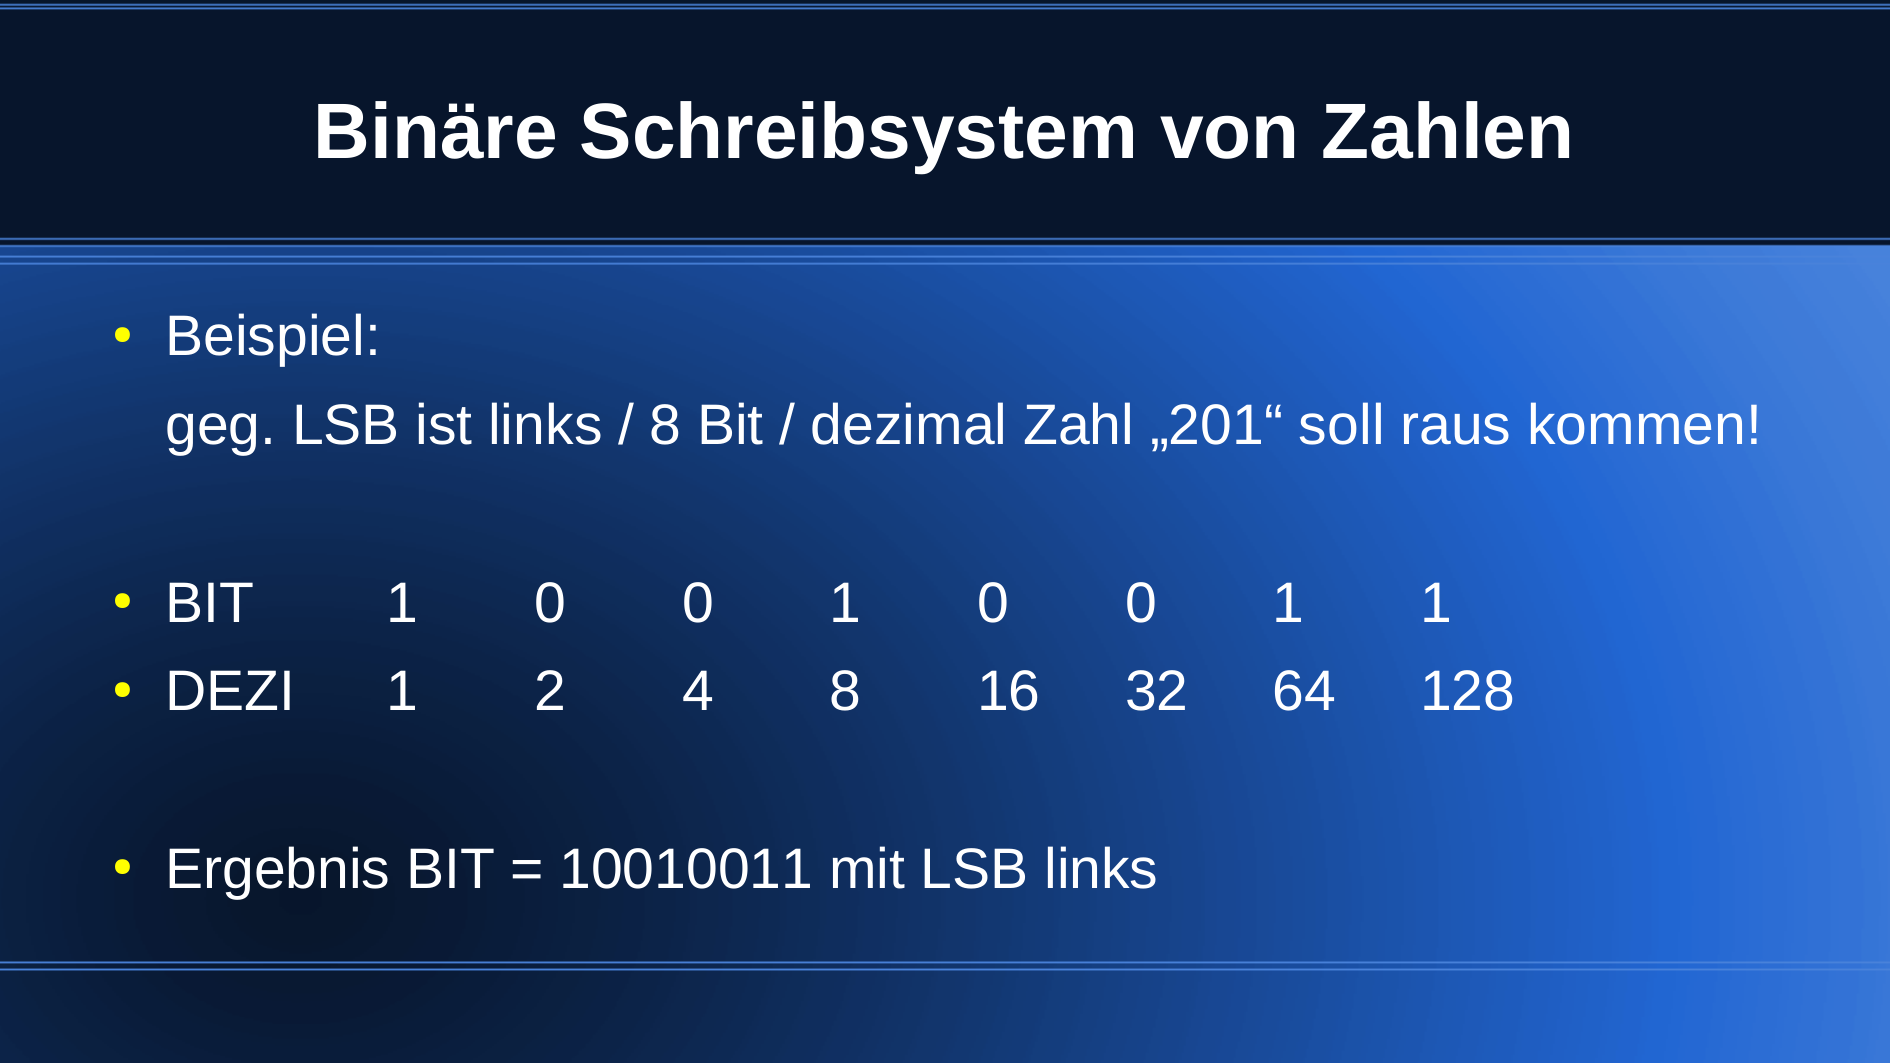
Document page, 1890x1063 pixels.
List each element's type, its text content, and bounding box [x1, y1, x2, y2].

picture [0, 0, 1890, 1063]
list Beispiel: geg. LSB ist links / 8 Bit / dezimal Zahl „201“ soll raus kommen! BIT 1 0 0 1 0 0 1 1 DEZI 1 2 4 8 16 32 64 128 Ergebnis BIT = 10010011 mit LSB links [94, 304, 1796, 907]
title Binäre Schreibsystem von Zahlen [94, 42, 1796, 220]
